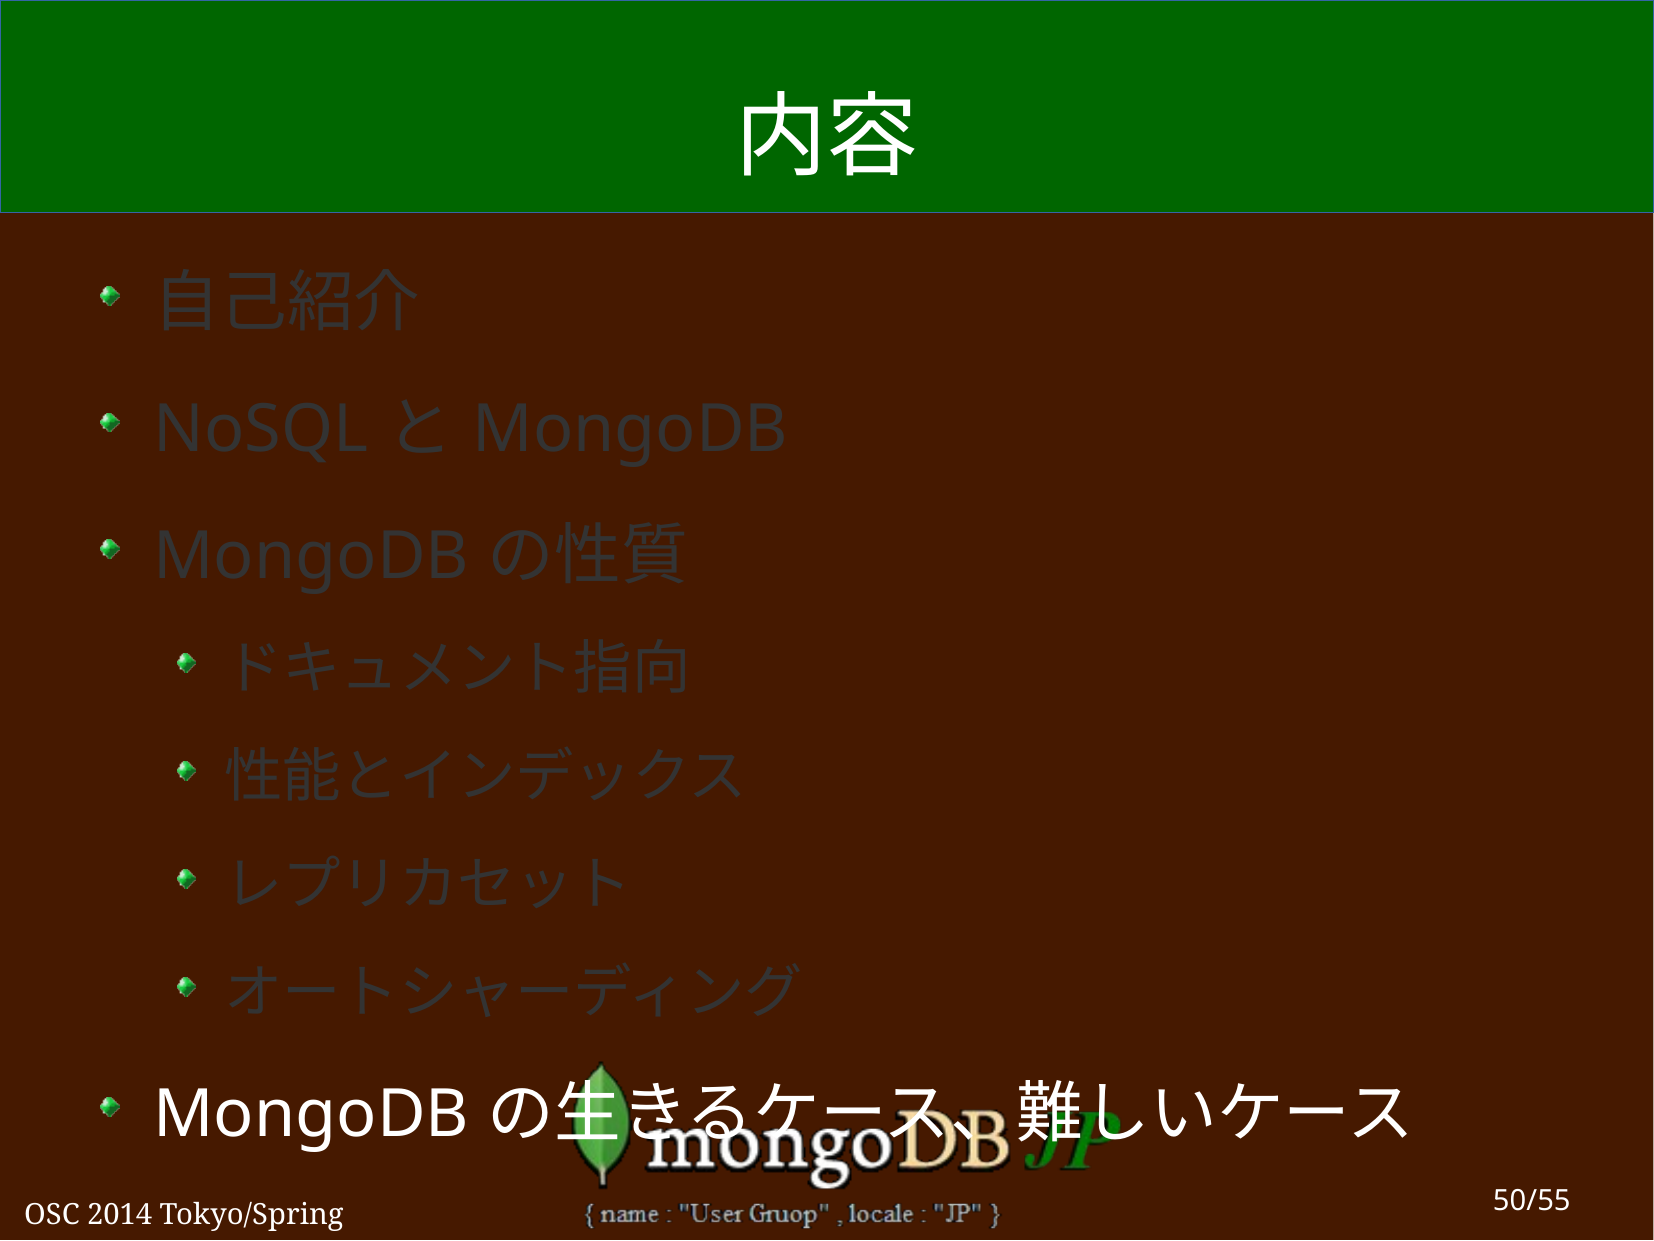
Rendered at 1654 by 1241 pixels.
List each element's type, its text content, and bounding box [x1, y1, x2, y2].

list 自己紹介 NoSQLとMongoDB MongoDBの性質 ドキュメント指向 性能とインデックス レプリカセット オートシャーディング MongoDBの生きるケース、難しいケース [82, 247, 1571, 1132]
picture [566, 1132, 1140, 1241]
title 内容 [82, 49, 1571, 207]
